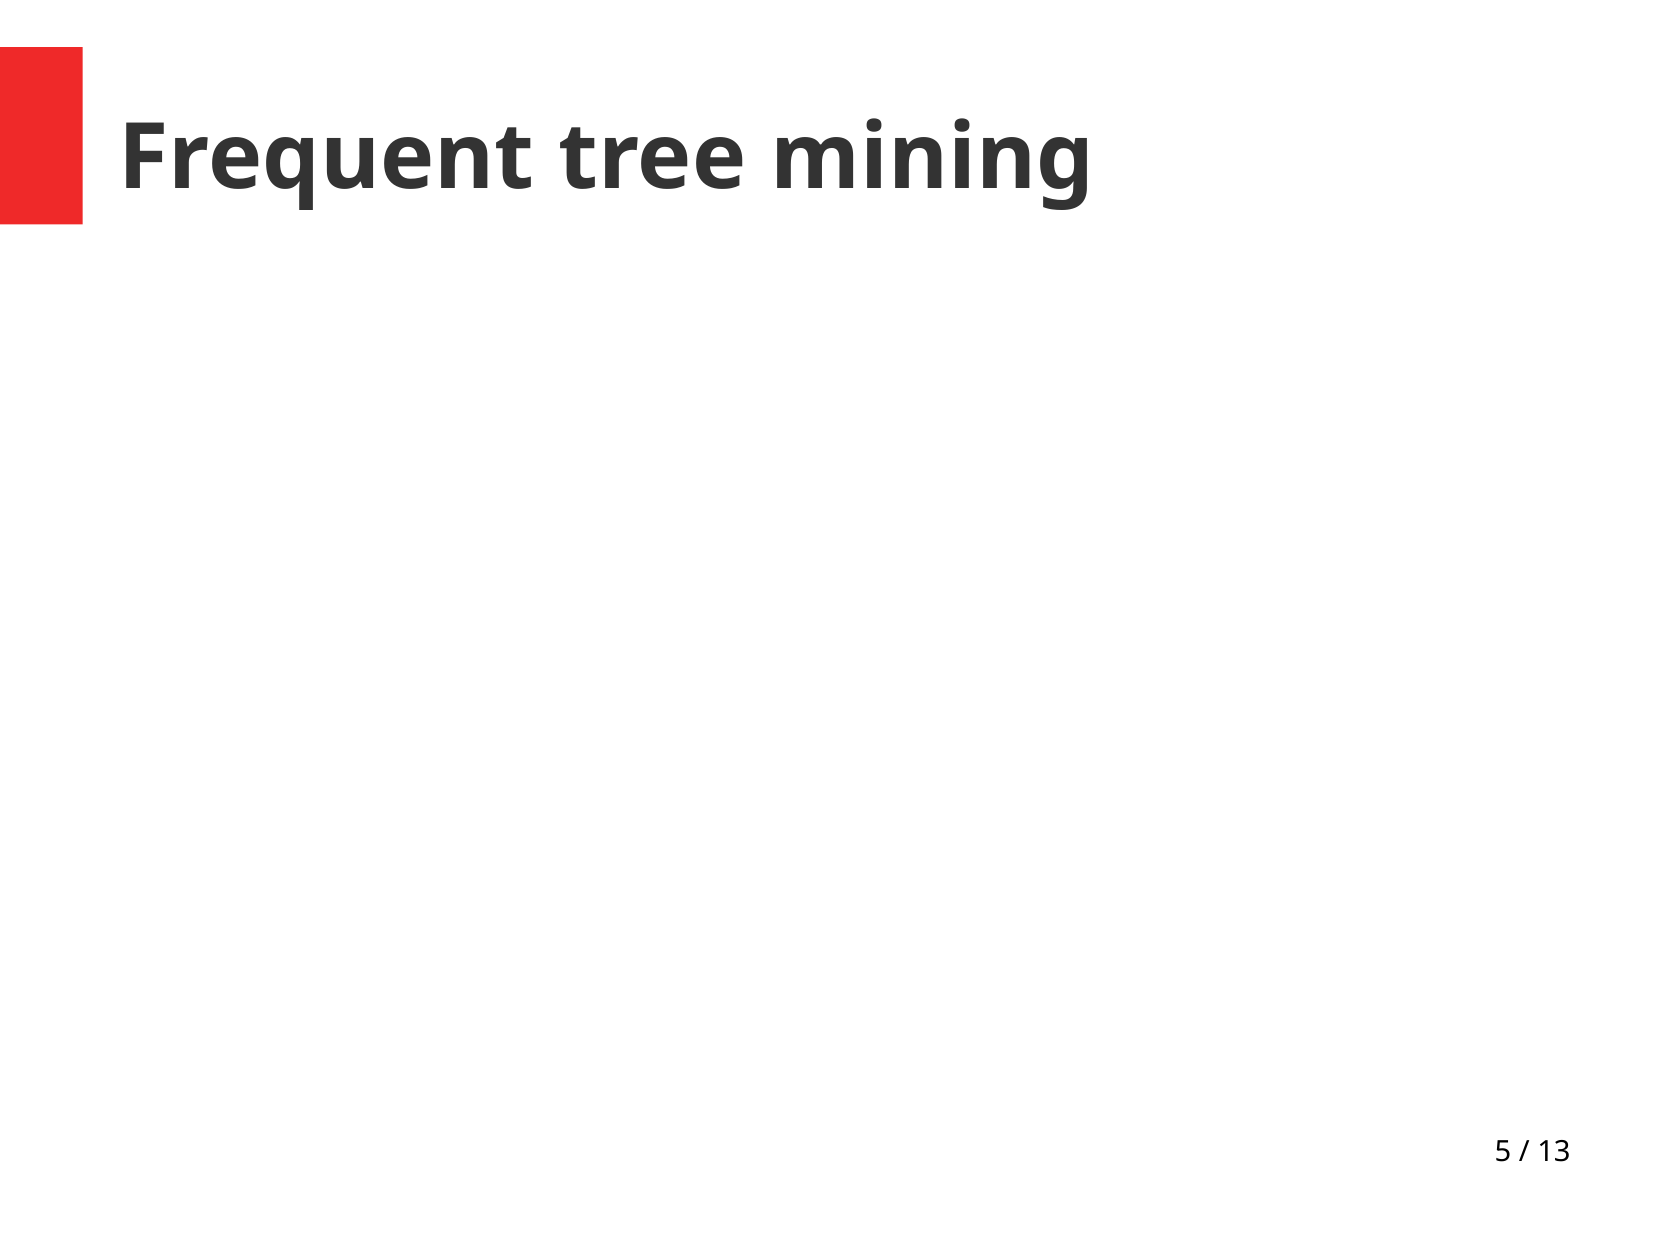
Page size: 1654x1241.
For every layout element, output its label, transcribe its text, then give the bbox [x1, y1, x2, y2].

title Frequent tree mining [118, 49, 1571, 257]
